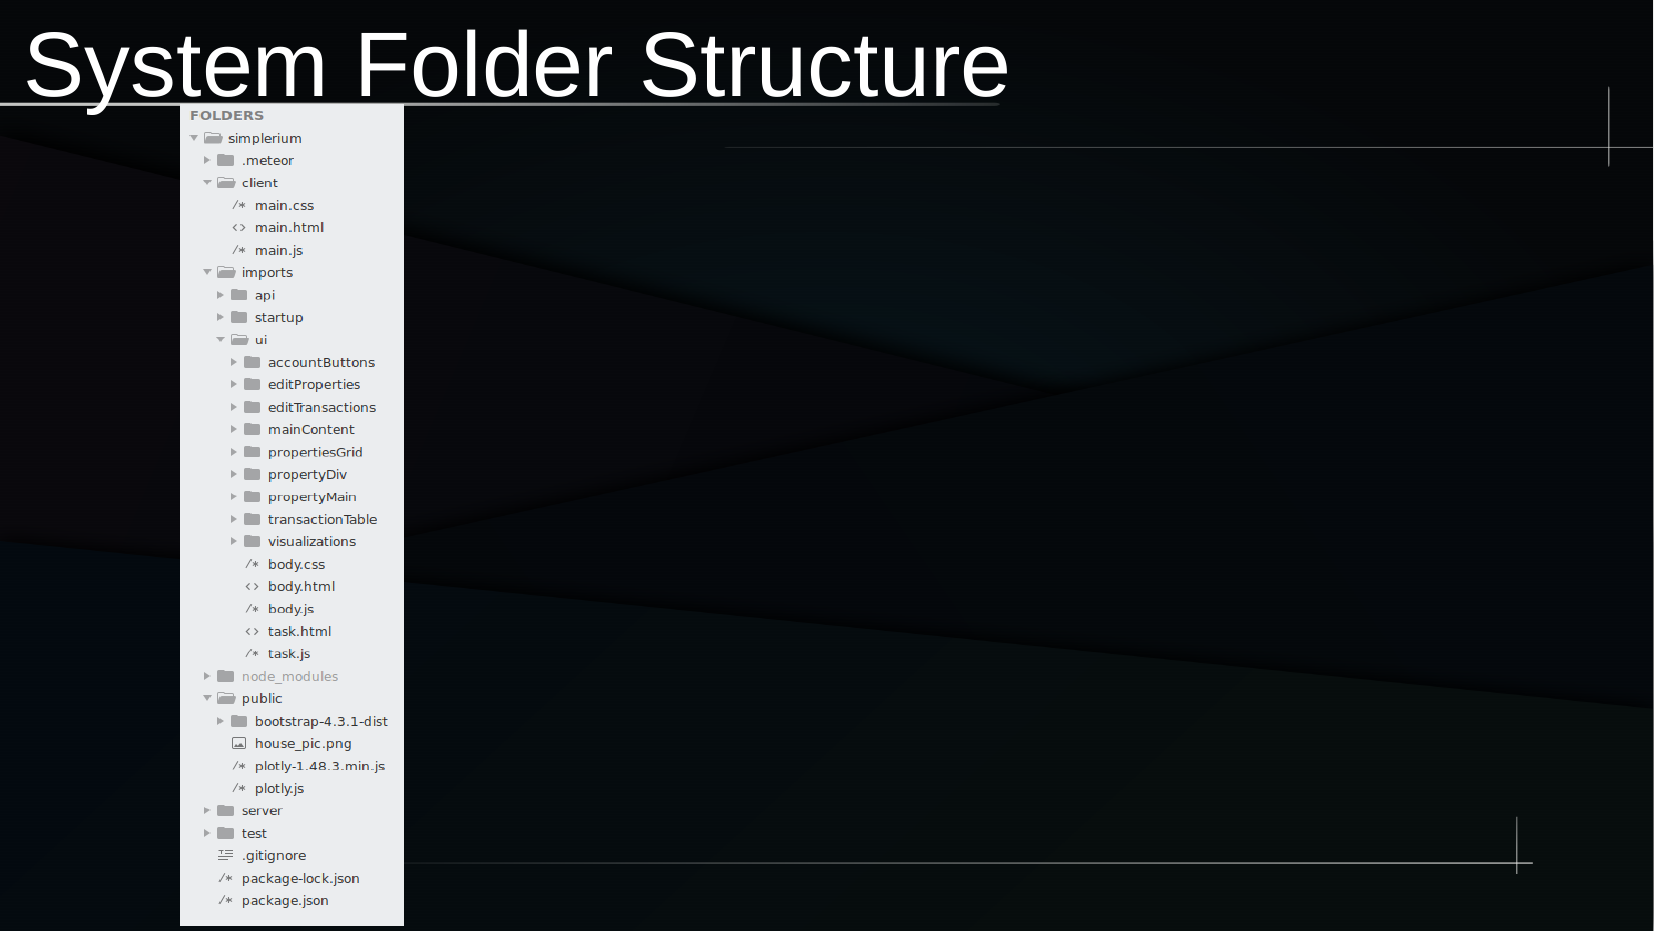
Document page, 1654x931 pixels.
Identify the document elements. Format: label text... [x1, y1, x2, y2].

picture [0, 0, 1654, 931]
title System Folder Structure [23, 11, 1589, 119]
